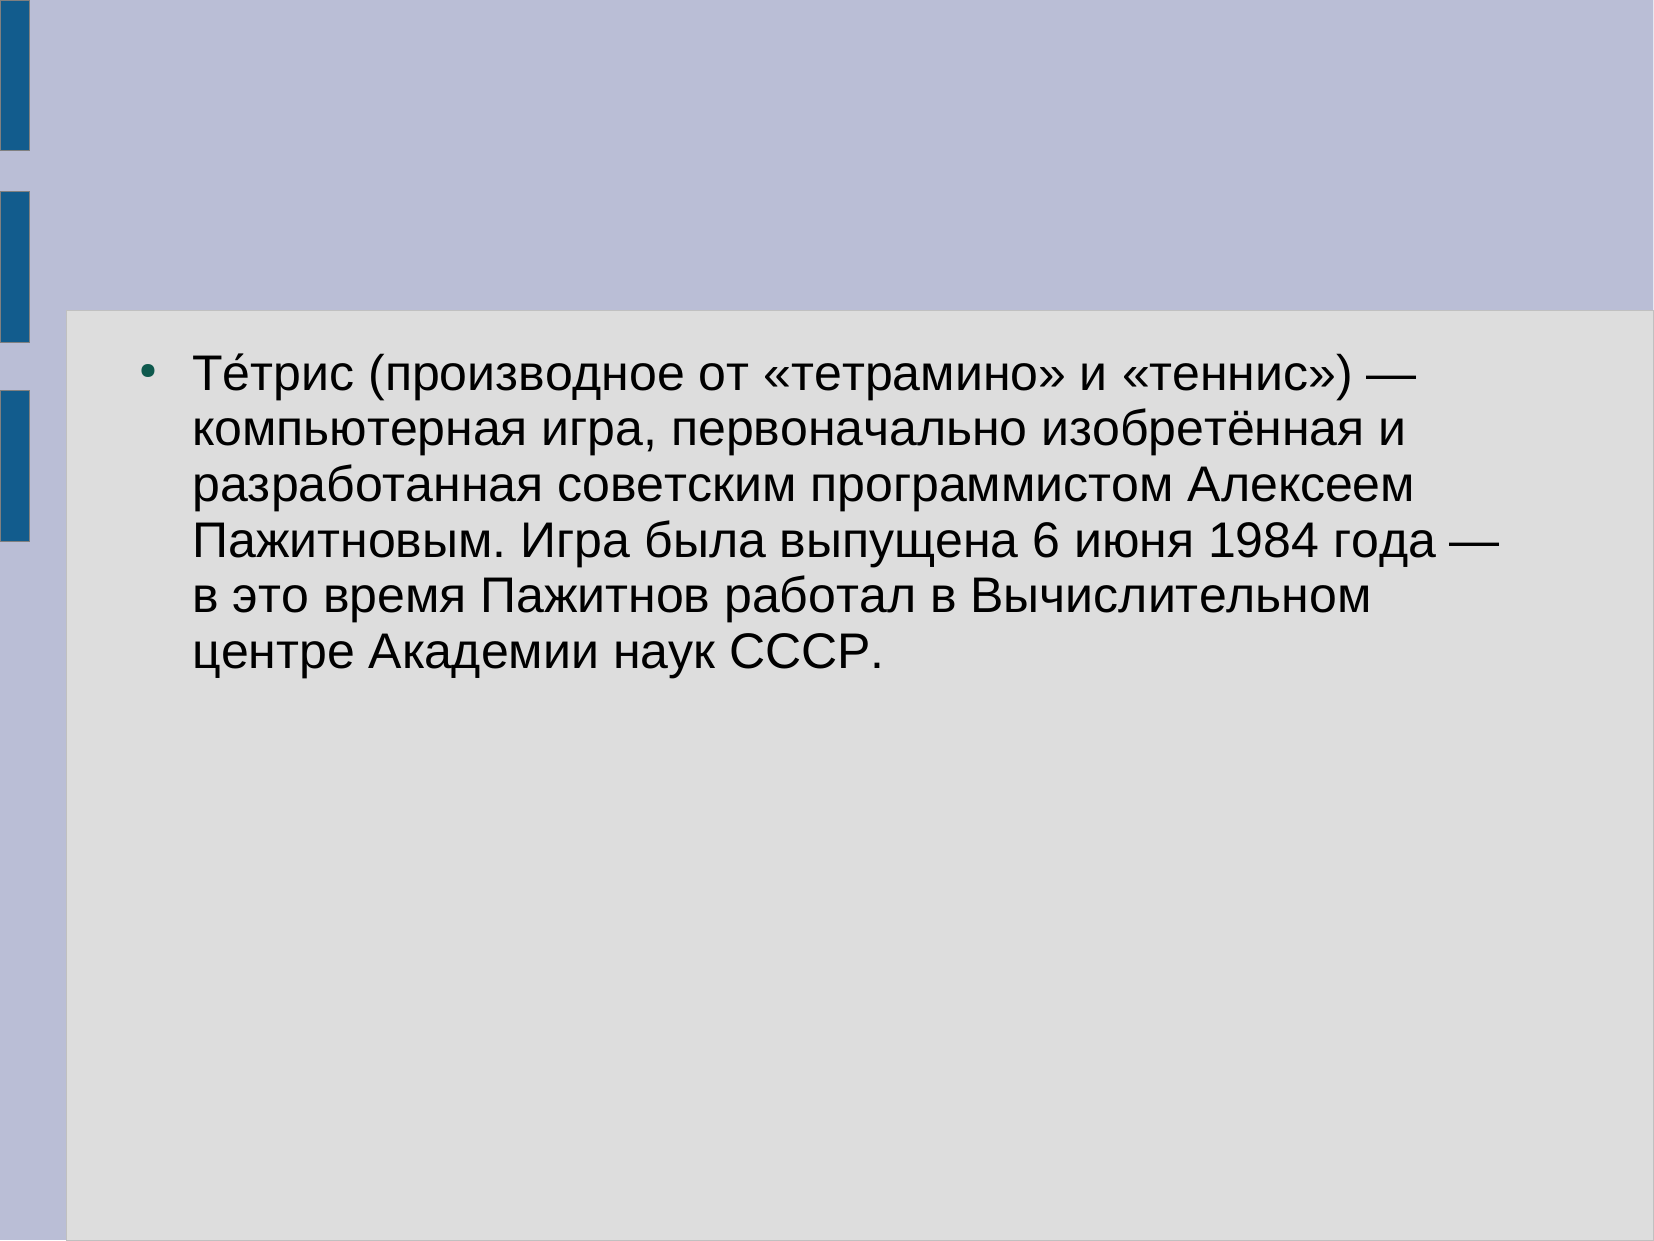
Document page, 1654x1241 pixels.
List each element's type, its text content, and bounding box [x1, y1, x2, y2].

list Те́трис (производное от «тетрамино» и «теннис») — компьютерная игра, первоначально изобретённая и разработанная советским программистом Алексеем Пажитновым. Игра была выпущена 6 июня 1984 года — в это время Пажитнов работал в Вычислительном центре Академии наук СССР. [121, 344, 1534, 1127]
